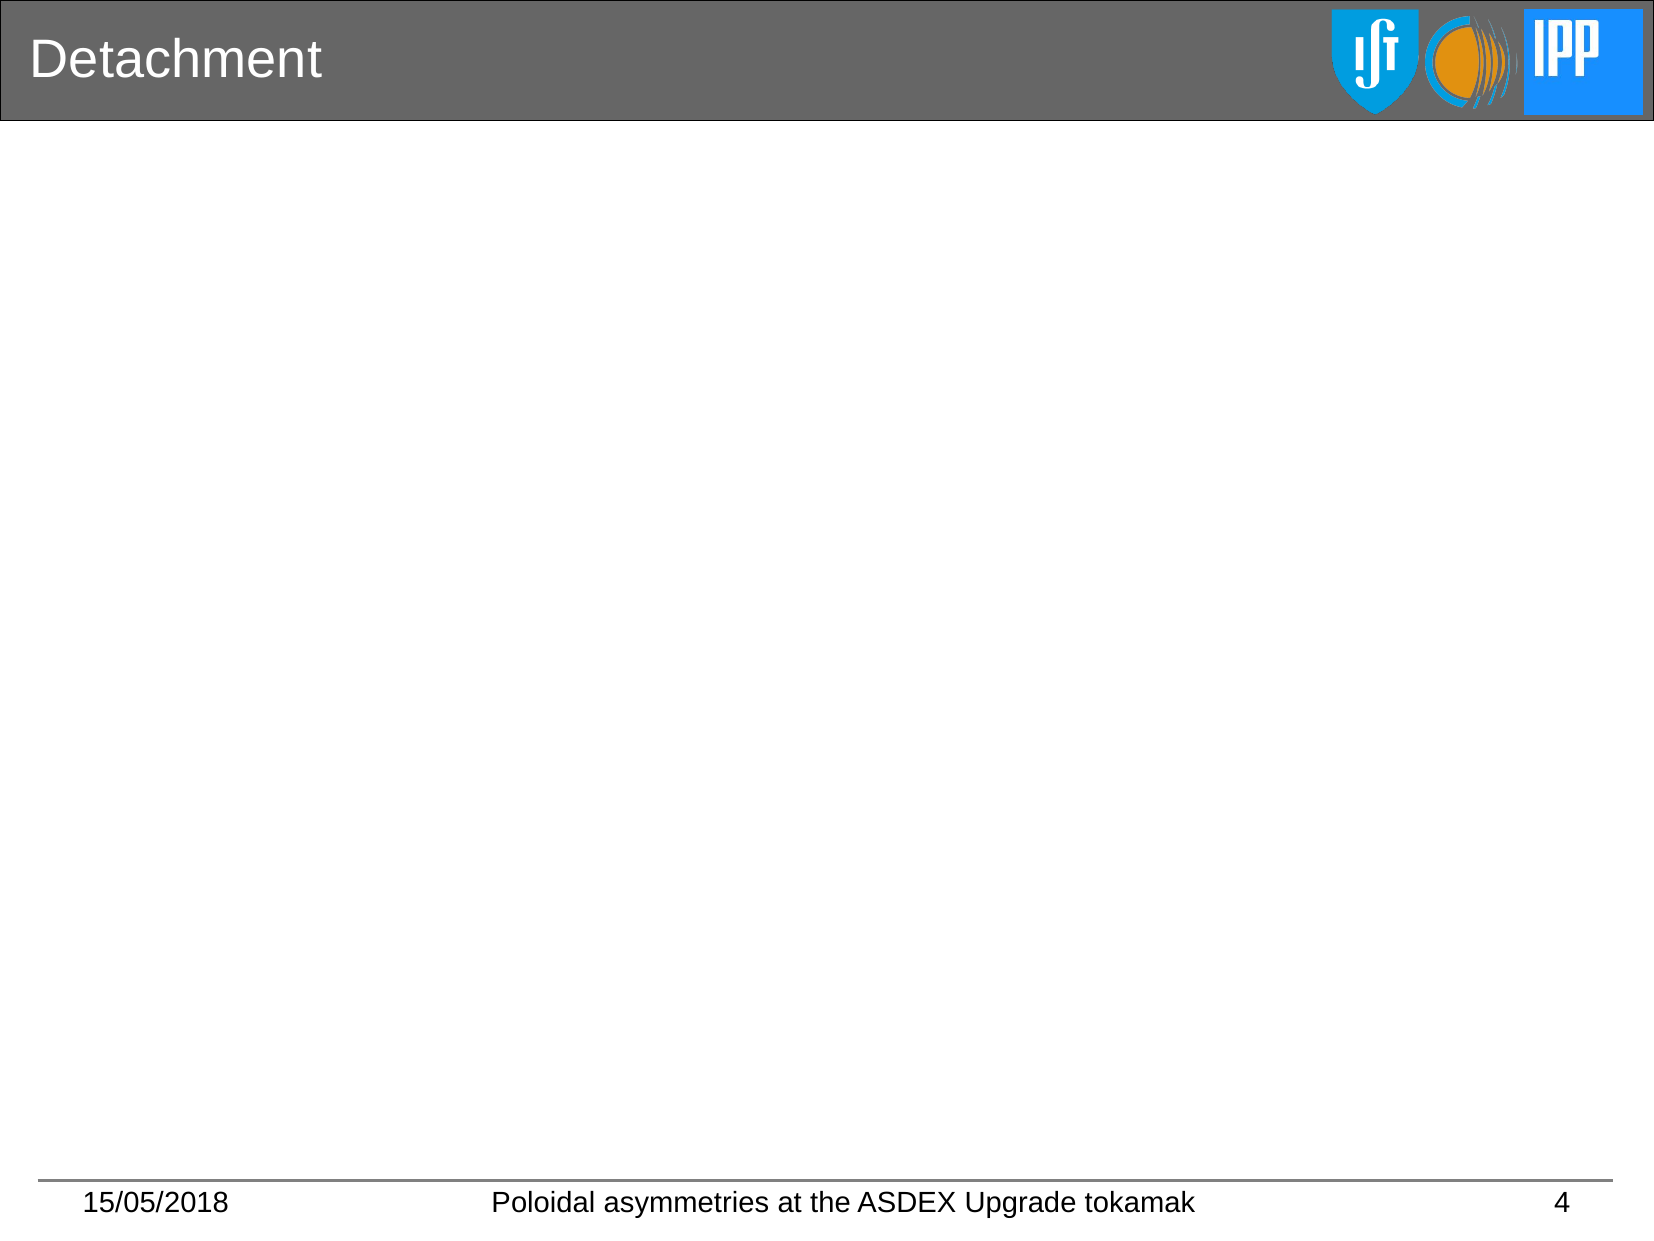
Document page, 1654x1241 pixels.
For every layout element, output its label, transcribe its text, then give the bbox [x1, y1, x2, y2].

picture [1356, 77, 1365, 88]
picture [1331, 61, 1373, 115]
picture [1356, 38, 1363, 70]
title Detachment [29, 11, 1313, 107]
picture [1384, 38, 1398, 70]
picture [1371, 20, 1380, 87]
picture [1378, 9, 1643, 115]
picture [1386, 20, 1394, 30]
